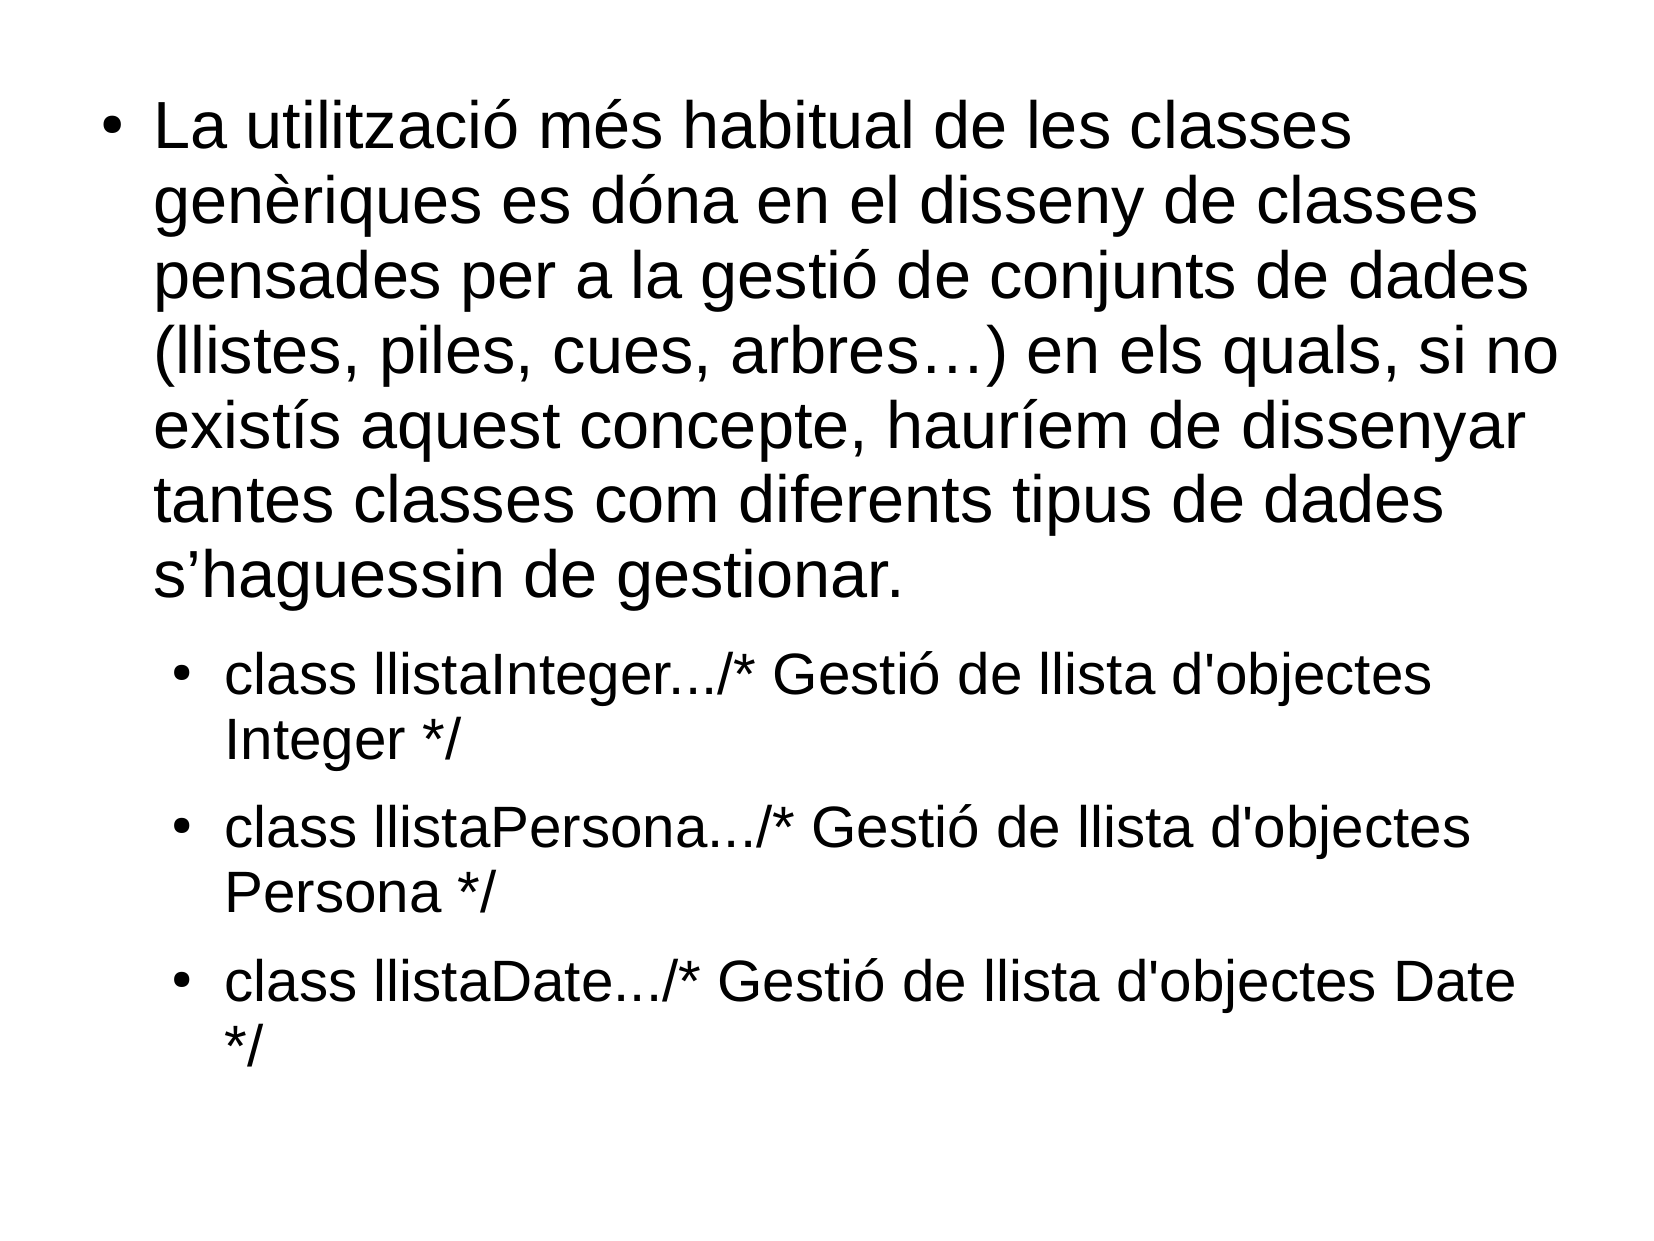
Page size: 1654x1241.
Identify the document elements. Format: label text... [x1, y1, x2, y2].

list La utilització més habitual de les classes genèriques es dóna en el disseny de classes pensades per a la gestió de conjunts de dades (llistes, piles, cues, arbres…) en els quals, si no existís aquest concepte, hauríem de dissenyar tantes classes com diferents tipus de dades s’haguessin de gestionar. class llistaInteger.../* Gestió de llista d'objectes Integer */ class llistaPersona.../* Gestió de llista d'objectes Persona */ class llistaDate.../* Gestió de llista d'objectes Date */ [82, 88, 1571, 1109]
